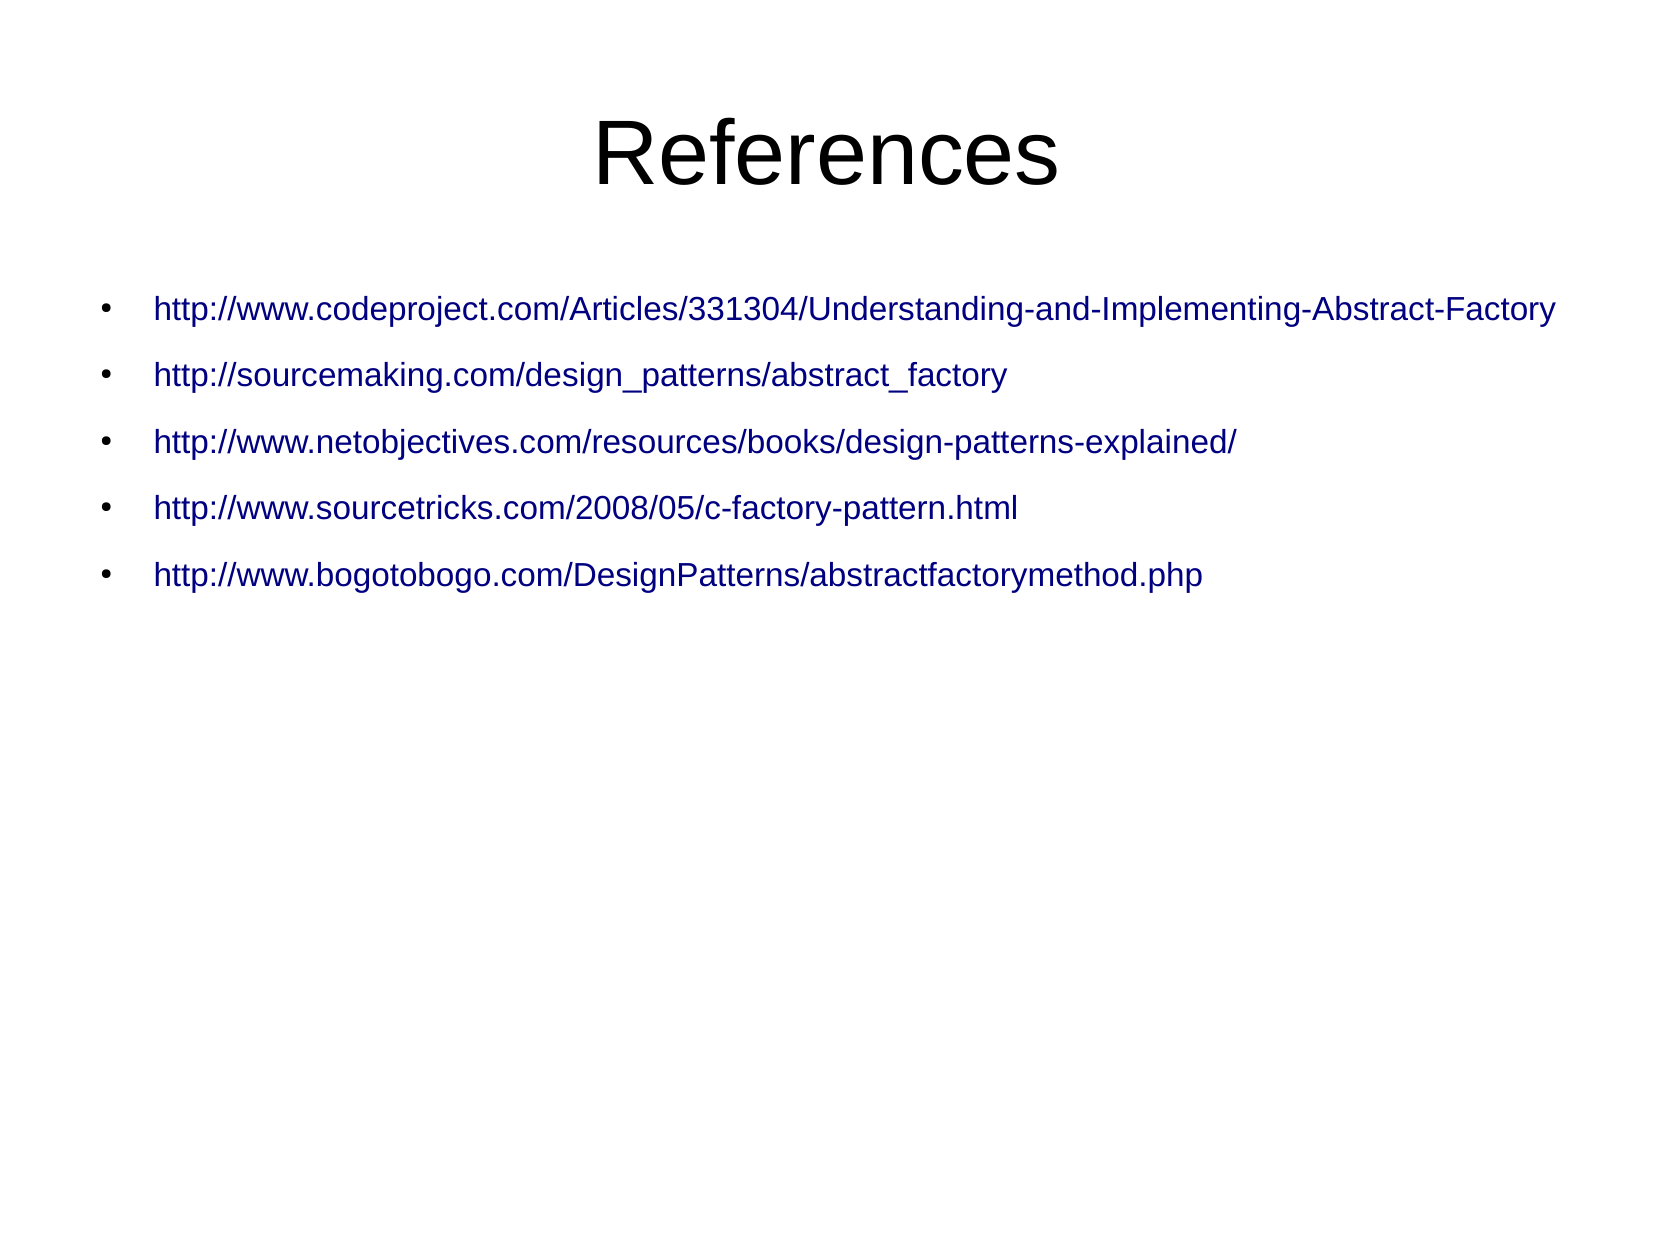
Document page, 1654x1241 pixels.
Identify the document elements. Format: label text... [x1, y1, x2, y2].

title References [82, 49, 1571, 257]
list http://www.codeproject.com/Articles/331304/Understanding-and-Implementing-Abstract-Factory http://sourcemaking.com/design_patterns/abstract_factory http://www.netobjectives.com/resources/books/design-patterns-explained/ http://www.sourcetricks.com/2008/05/c-factory-pattern.html http://www.bogotobogo.com/DesignPatterns/abstractfactorymethod.php [82, 290, 1571, 1010]
